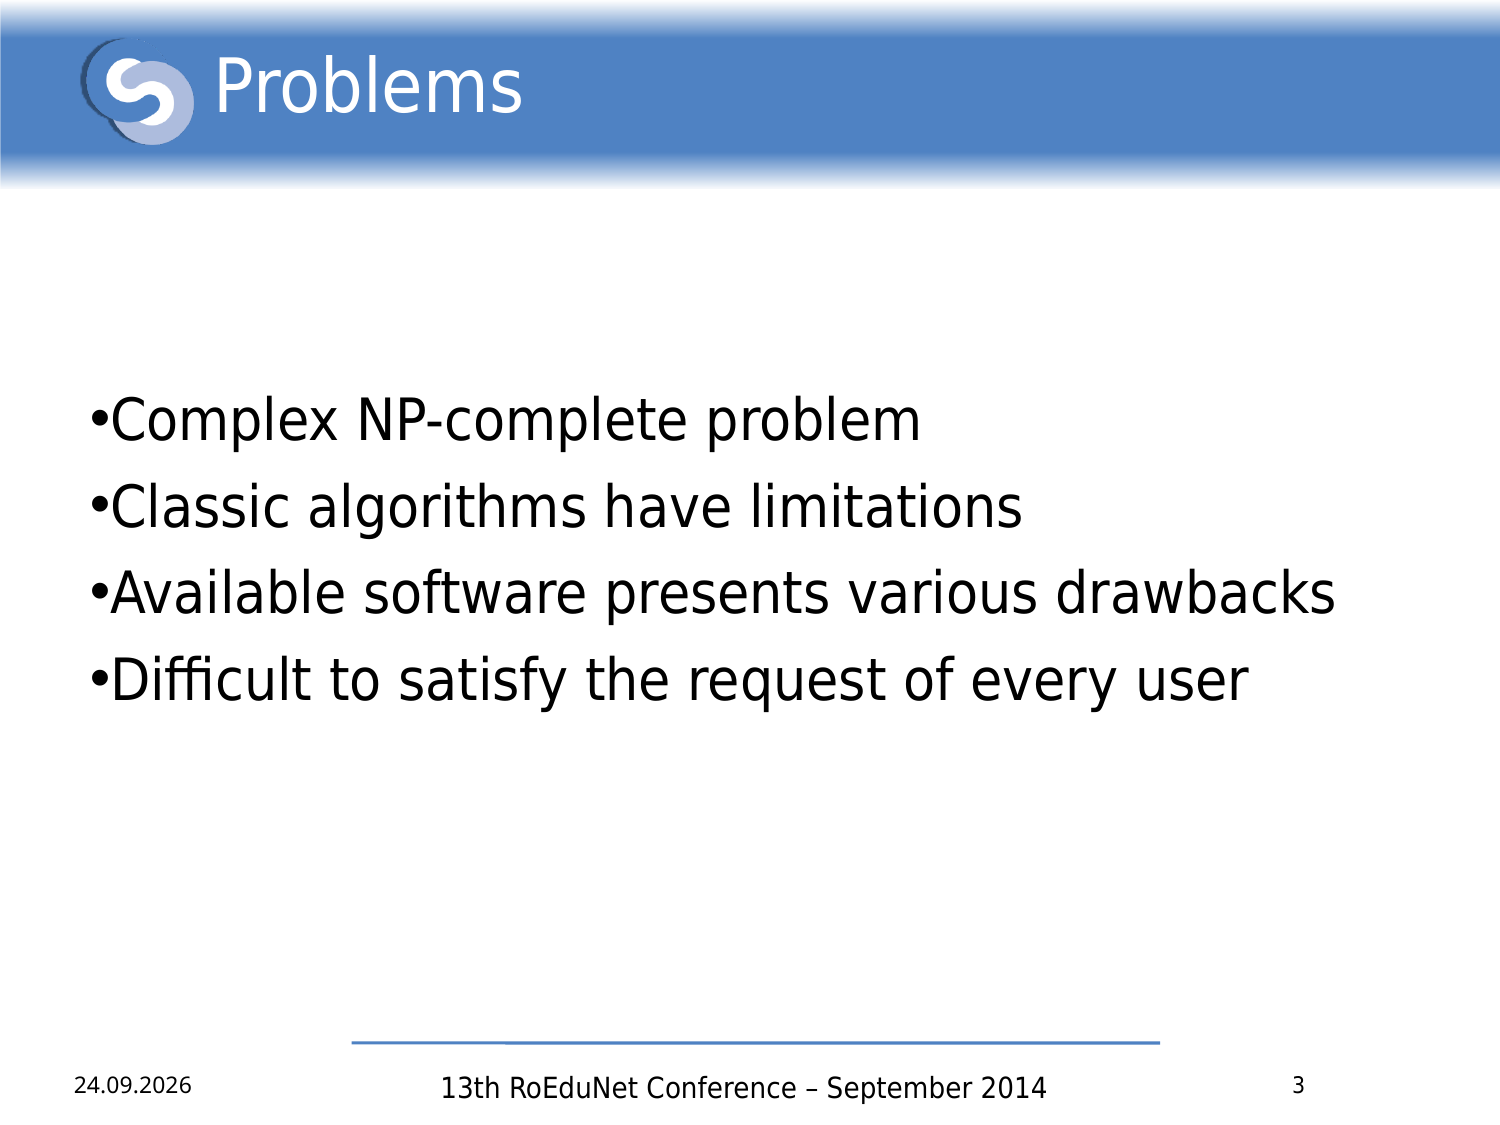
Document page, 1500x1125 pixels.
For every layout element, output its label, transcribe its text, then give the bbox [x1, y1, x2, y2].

text_box 13th RoEduNet Conference – September 2014 [421, 1061, 1067, 1108]
list Complex NP-complete problem Classic algorithms have limitations Available software presents various drawbacks Difficult to satisfy the request of every user [75, 213, 1426, 882]
picture [0, 0, 1500, 189]
text_box <number> [1277, 1061, 1426, 1108]
title Problems [199, 11, 1425, 155]
text_box 12.09.2014 [59, 1062, 245, 1109]
